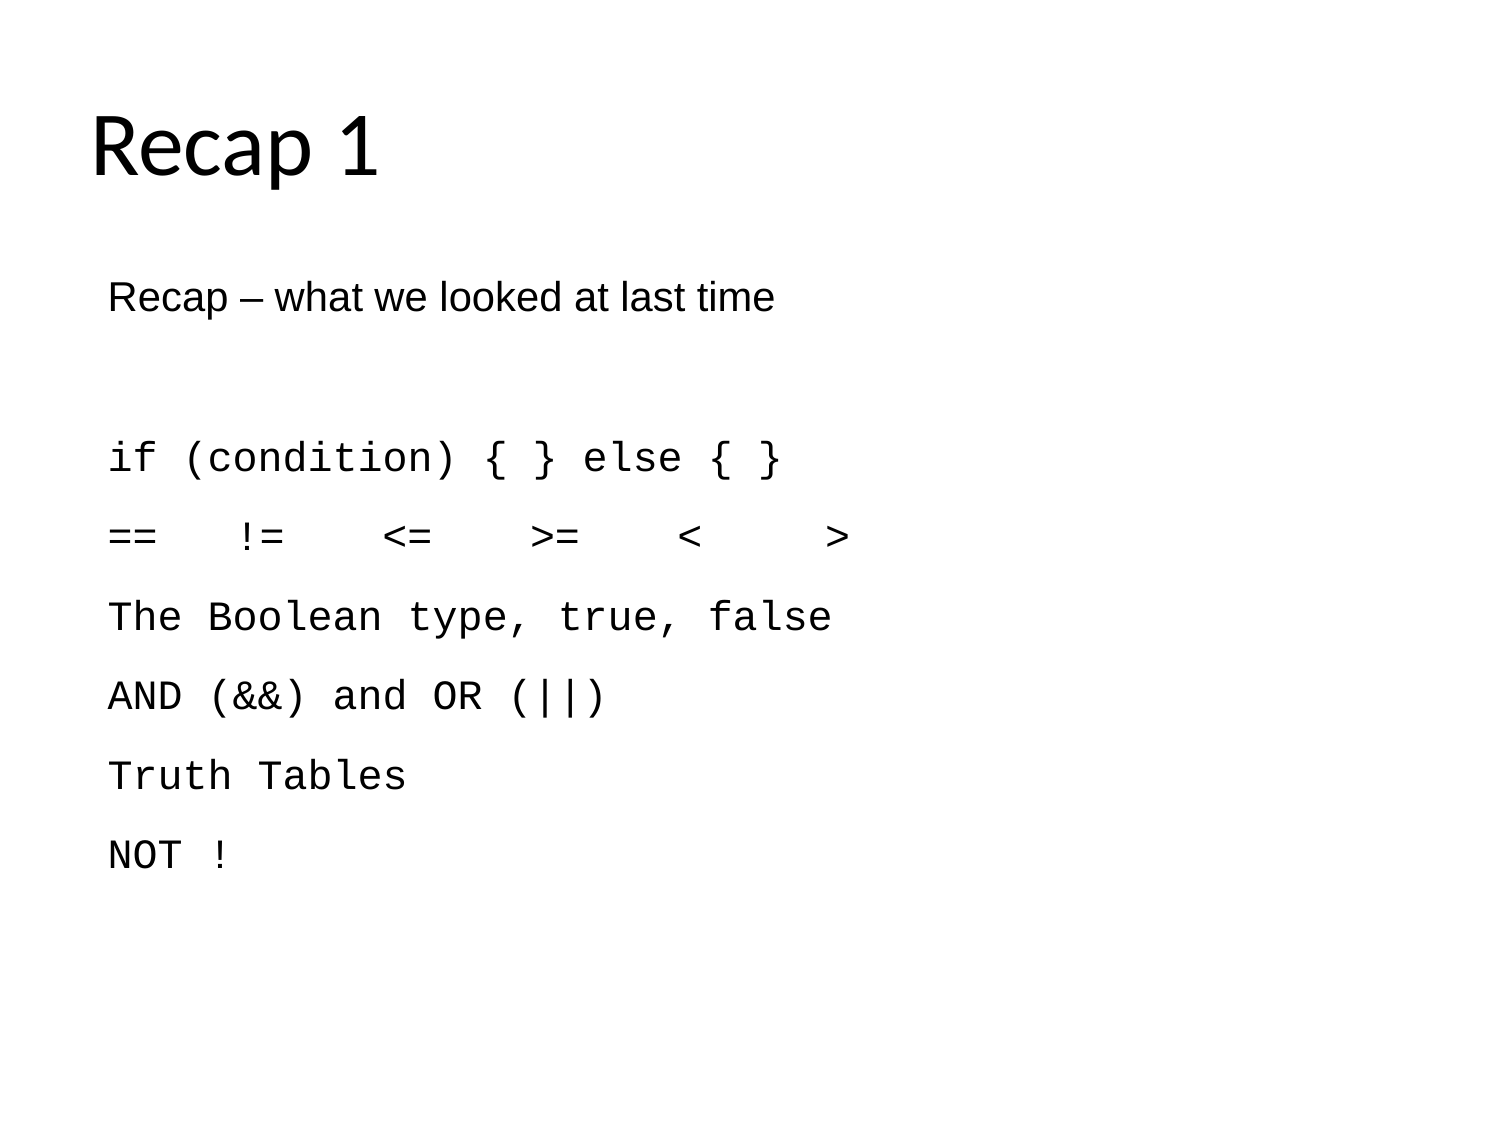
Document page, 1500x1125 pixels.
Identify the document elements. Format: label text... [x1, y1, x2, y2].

list Recap – what we looked at last time if (condition) { } else { } == != <= >= < > The Boolean type, true, false AND (&&) and OR (||) Truth Tables NOT ! [75, 262, 1425, 1005]
title Recap 1 [75, 45, 1425, 233]
